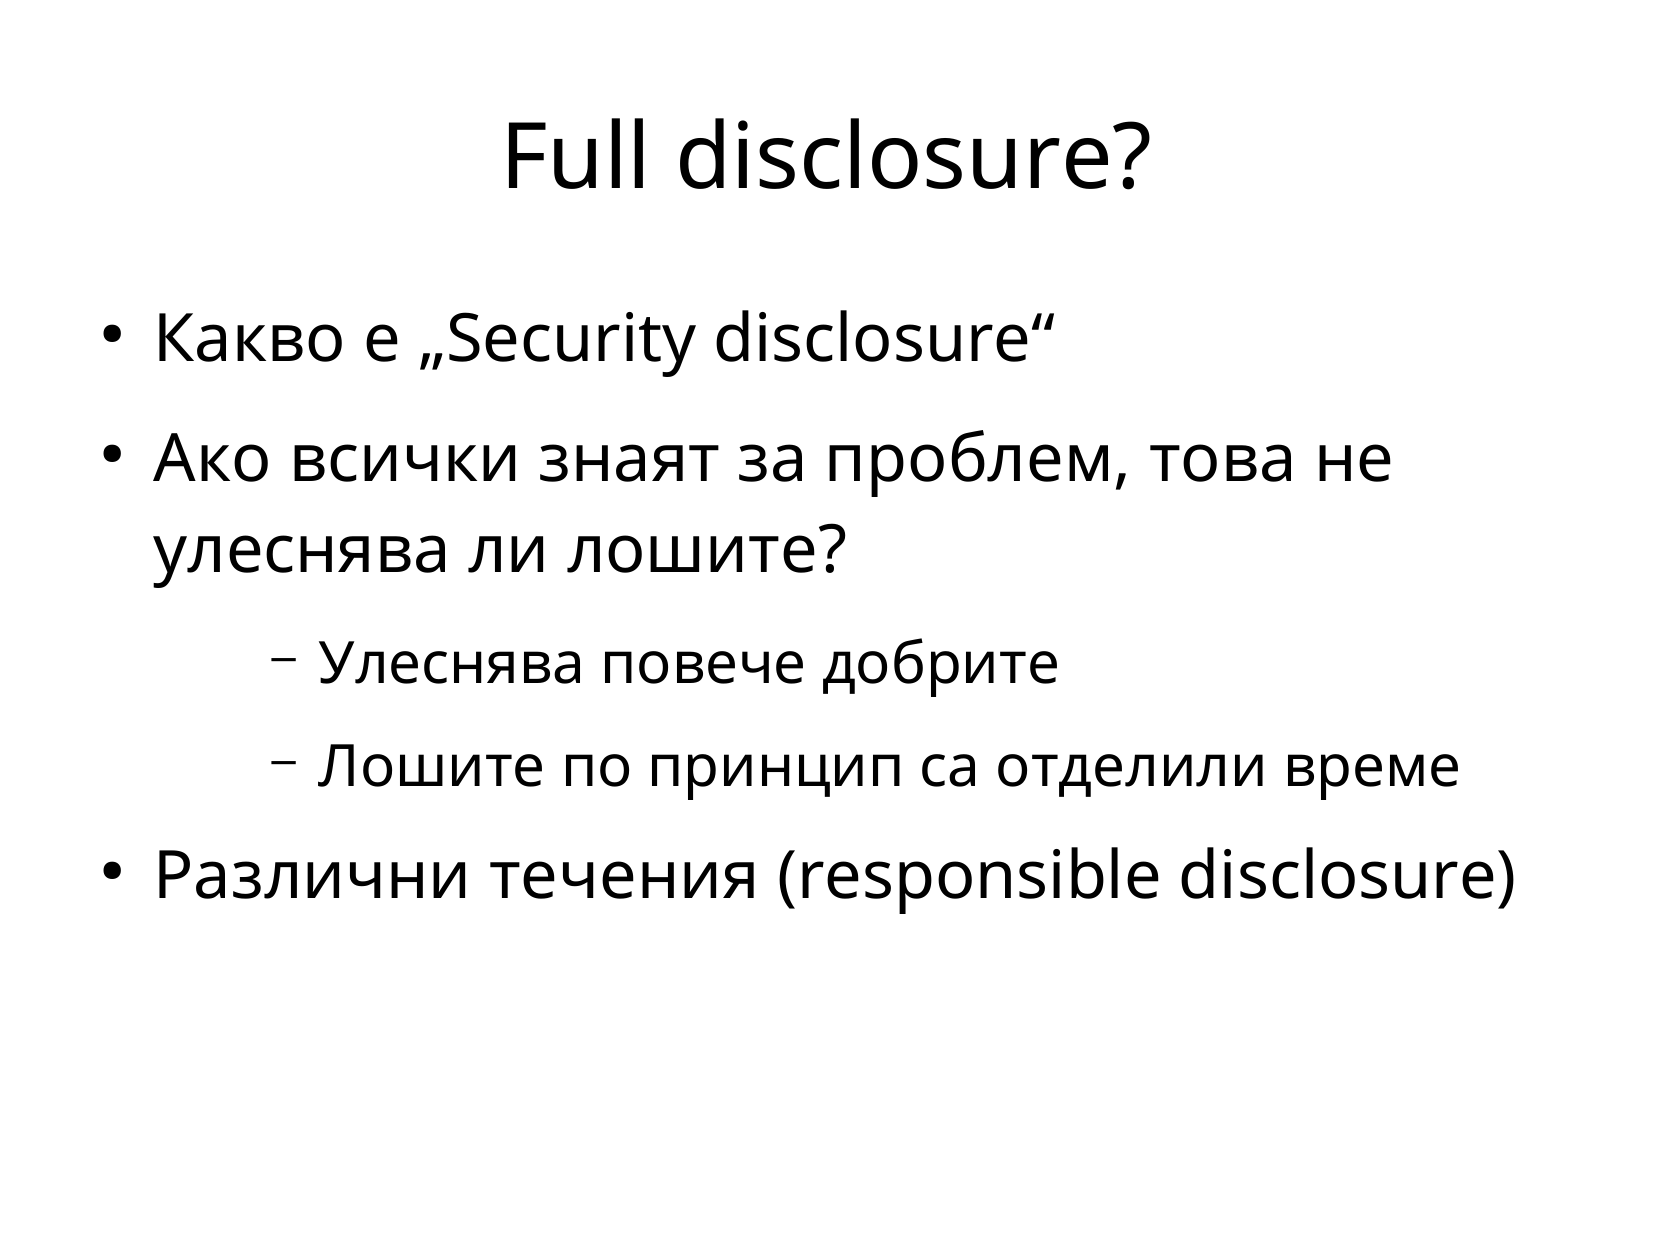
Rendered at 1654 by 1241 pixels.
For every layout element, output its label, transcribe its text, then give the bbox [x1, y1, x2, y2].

list Какво е „Security disclosure“ Ако всички знаят за проблем, това не улеснява ли лошите? Улеснява повече добрите Лошите по принцип са отделили време Различни течения (responsible disclosure) [82, 290, 1571, 1094]
title Full disclosure? [82, 56, 1571, 250]
